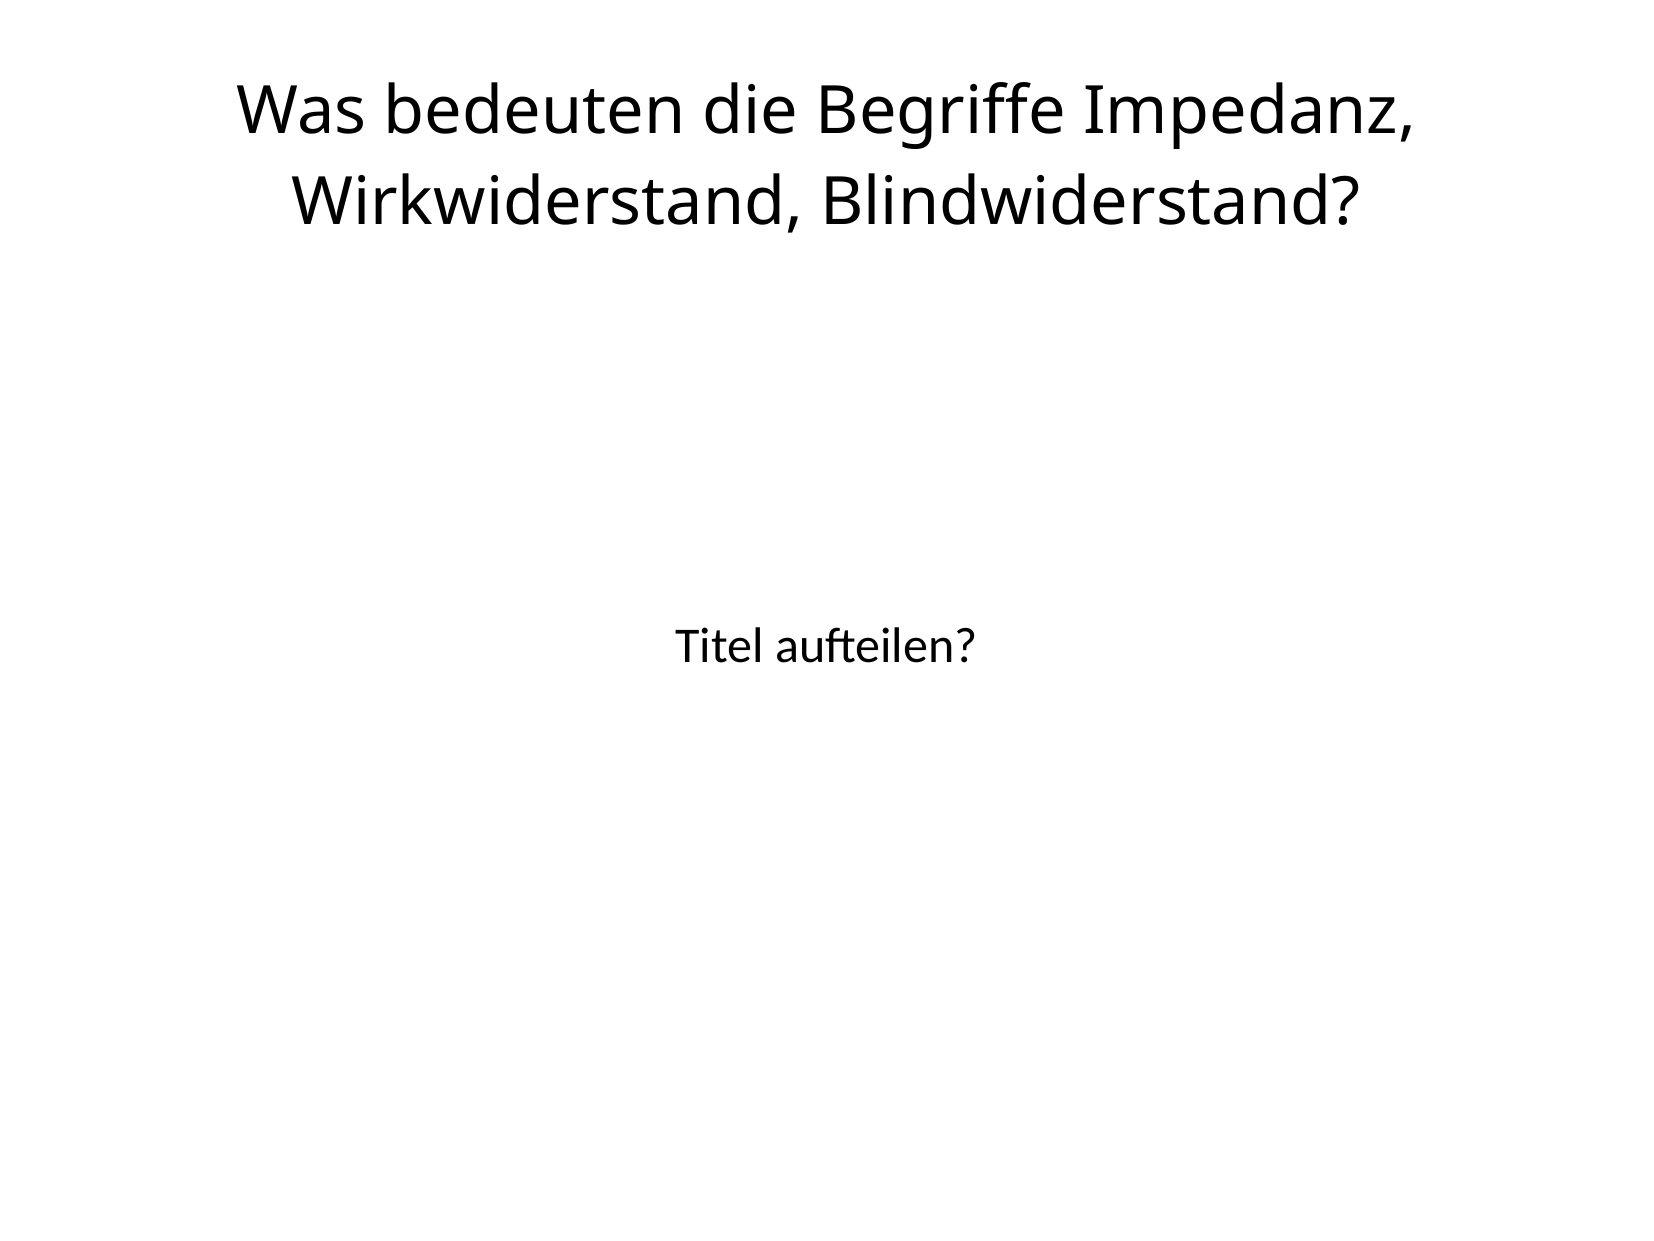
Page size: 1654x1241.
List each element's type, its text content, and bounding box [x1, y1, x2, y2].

title Was bedeuten die Begriffe Impedanz, Wirkwiderstand, Blindwiderstand? [82, 49, 1571, 257]
subtitle Titel aufteilen? [82, 290, 1571, 1010]
